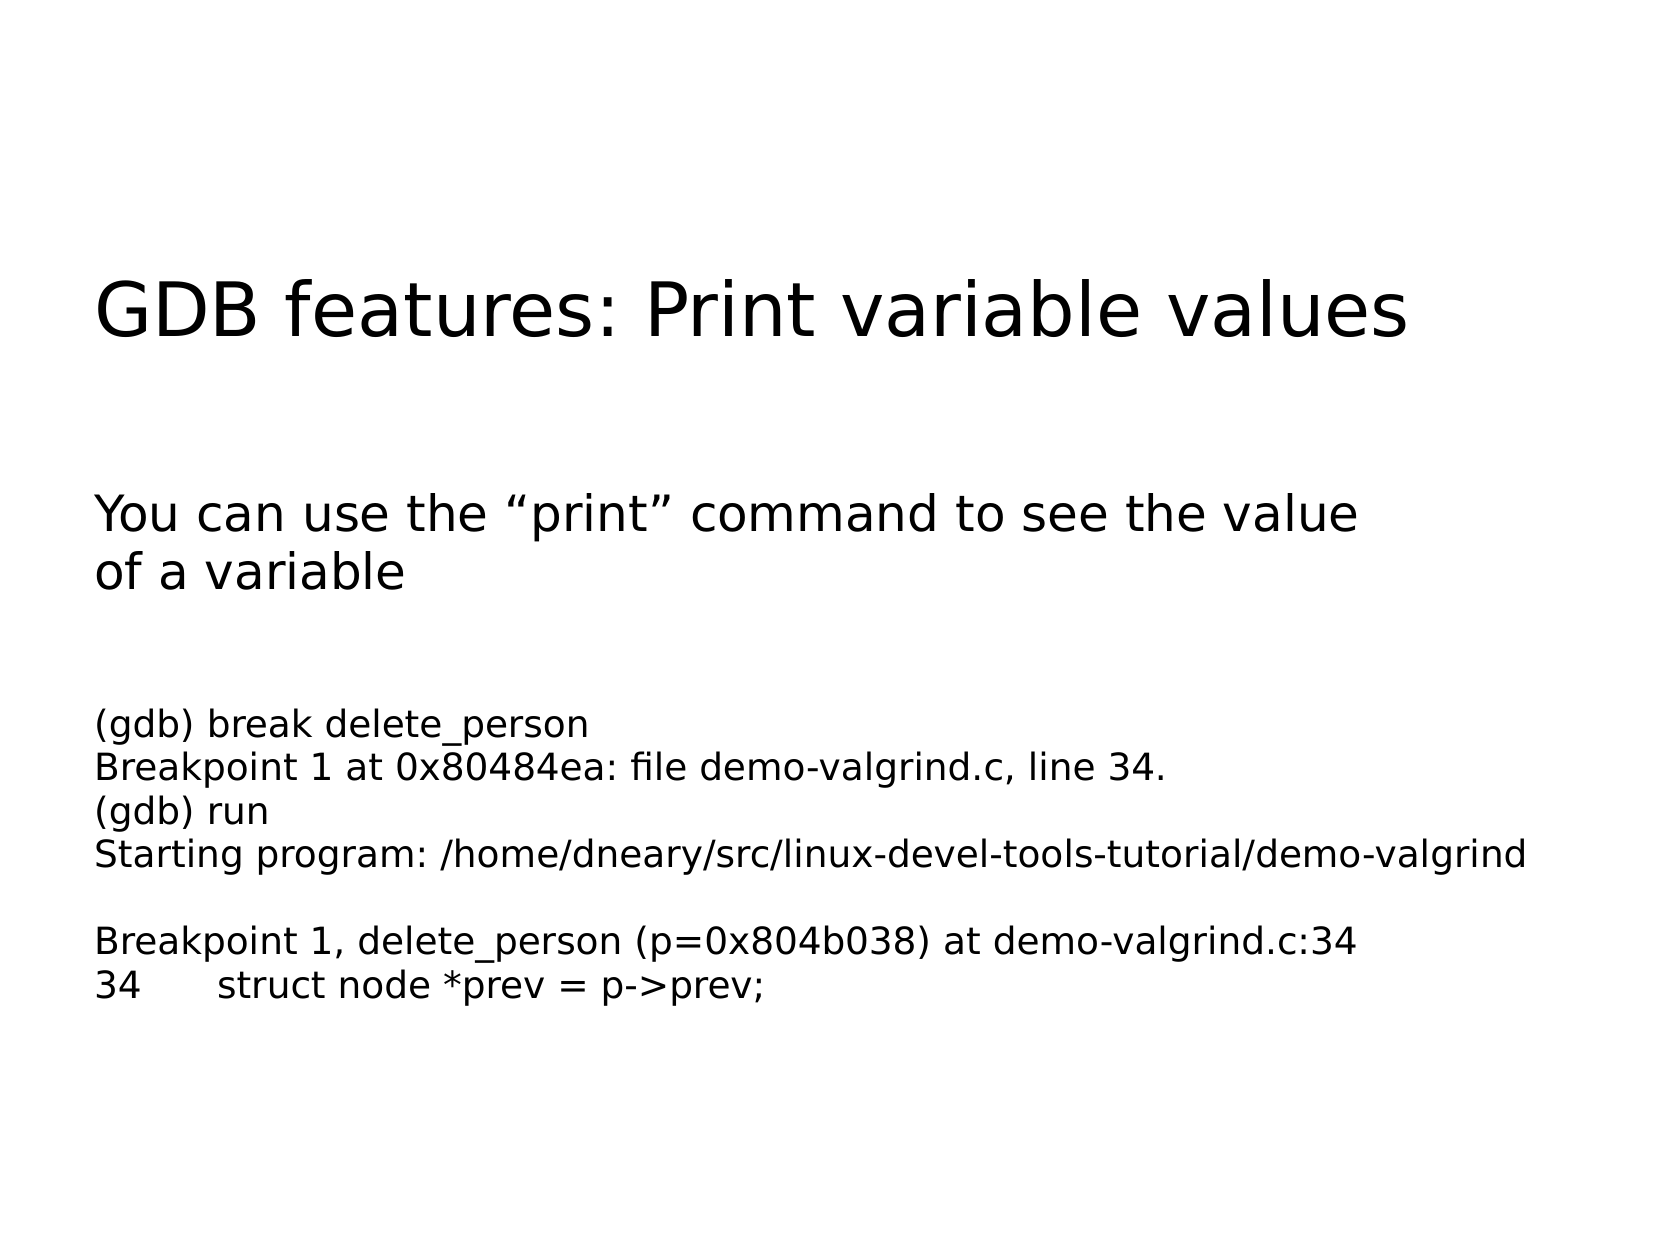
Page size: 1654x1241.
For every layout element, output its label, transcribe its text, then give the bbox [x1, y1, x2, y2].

text_box (gdb) break delete_person Breakpoint 1 at 0x80484ea: file demo-valgrind.c, line 34. (gdb) run Starting program: /home/dneary/src/linux-devel-tools-tutorial/demo-valgrind Breakpoint 1, delete_person (p=0x804b038) at demo-valgrind.c:34 34 struct node *prev = p->prev; [79, 695, 1557, 1059]
text_box GDB features: Print variable values [79, 260, 1426, 363]
text_box You can use the “print” command to see the value of a variable [79, 477, 1428, 609]
